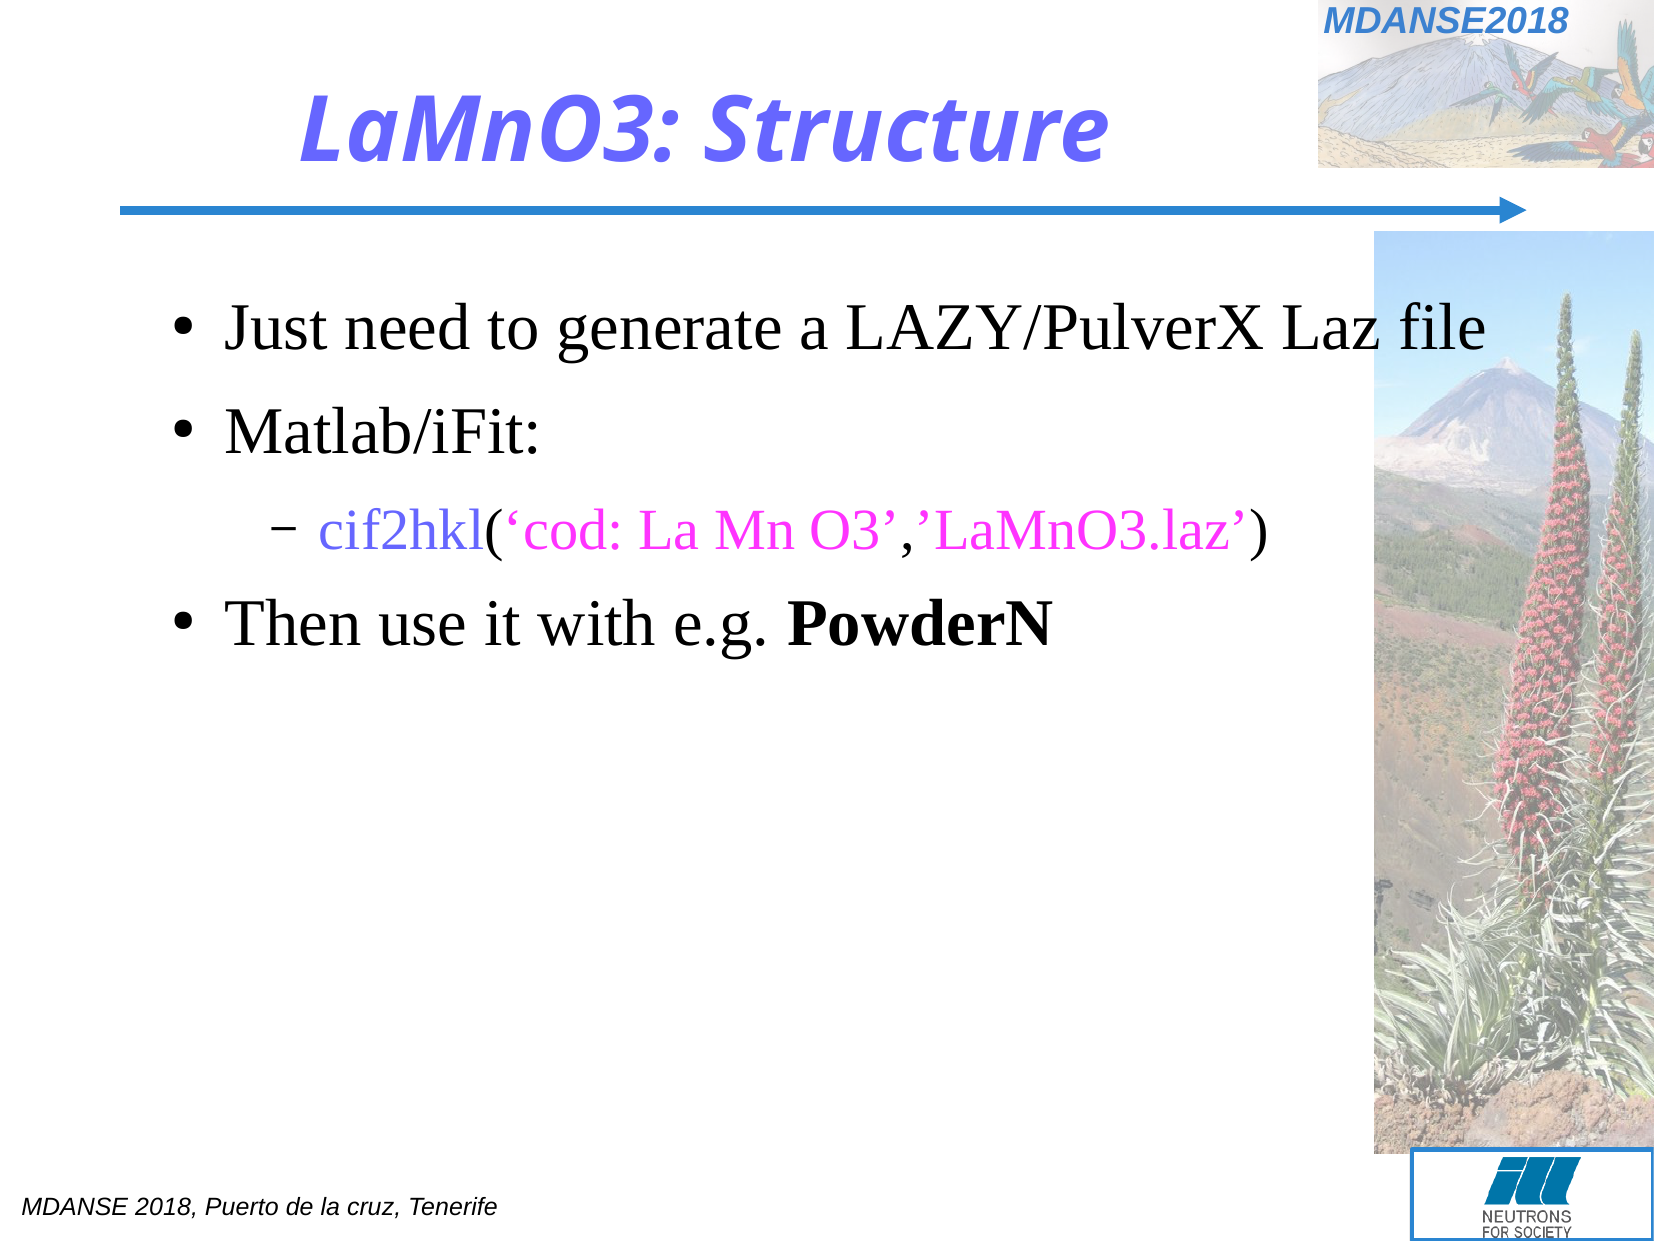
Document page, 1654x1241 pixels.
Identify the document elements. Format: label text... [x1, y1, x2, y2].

picture [1479, 1153, 1583, 1241]
list Just need to generate a LAZY/PulverX Laz file Matlab/iFit: cif2hkl(‘cod: La Mn O3’,’LaMnO3.laz’) Then use it with e.g. PowderN [82, 290, 1571, 1010]
title LaMnO3: Structure [82, 49, 1328, 203]
